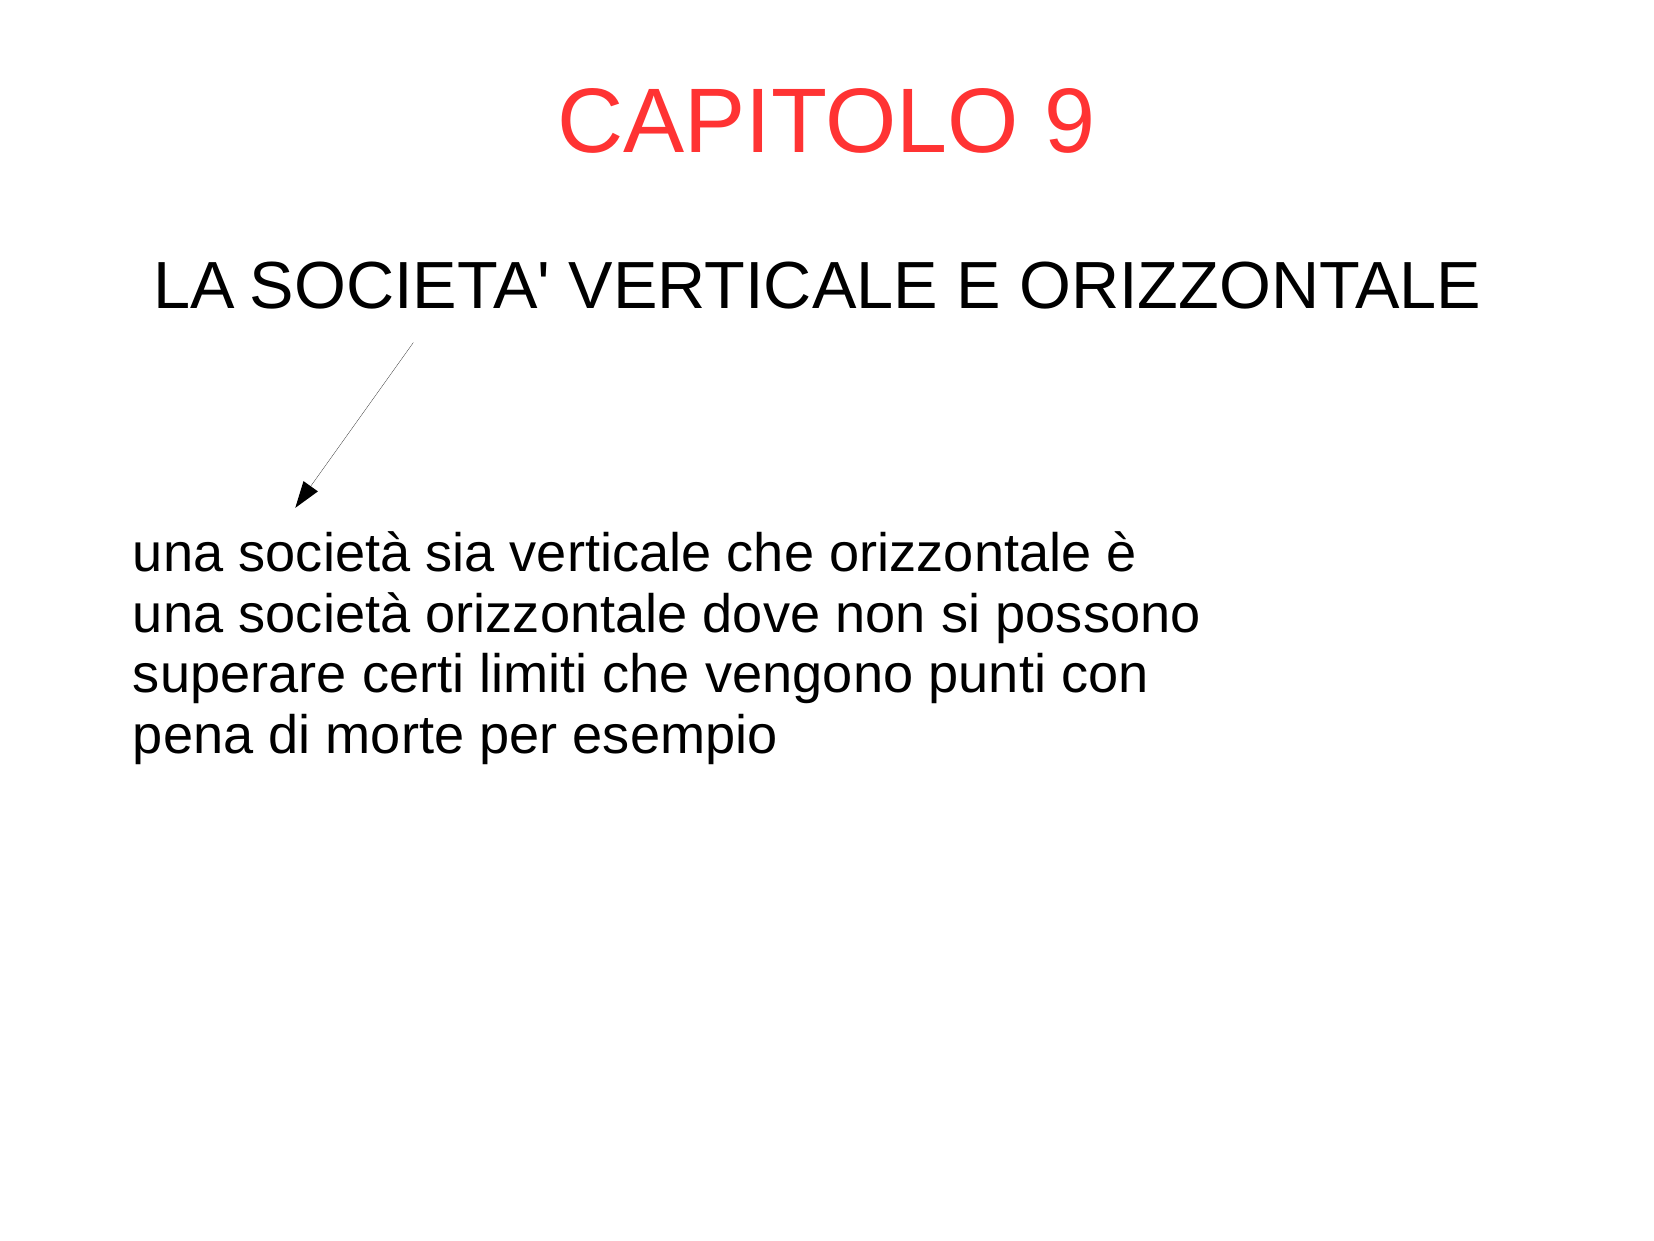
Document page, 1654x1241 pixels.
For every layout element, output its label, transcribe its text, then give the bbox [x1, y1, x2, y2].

list LA SOCIETA' VERTICALE E ORIZZONTALE [82, 248, 1571, 968]
text_box una società sia verticale che orizzontale è una società orizzontale dove non si possono superare certi limiti che vengono punti con pena di morte per esempio [118, 515, 1252, 1075]
title CAPITOLO 9 [82, 17, 1571, 225]
